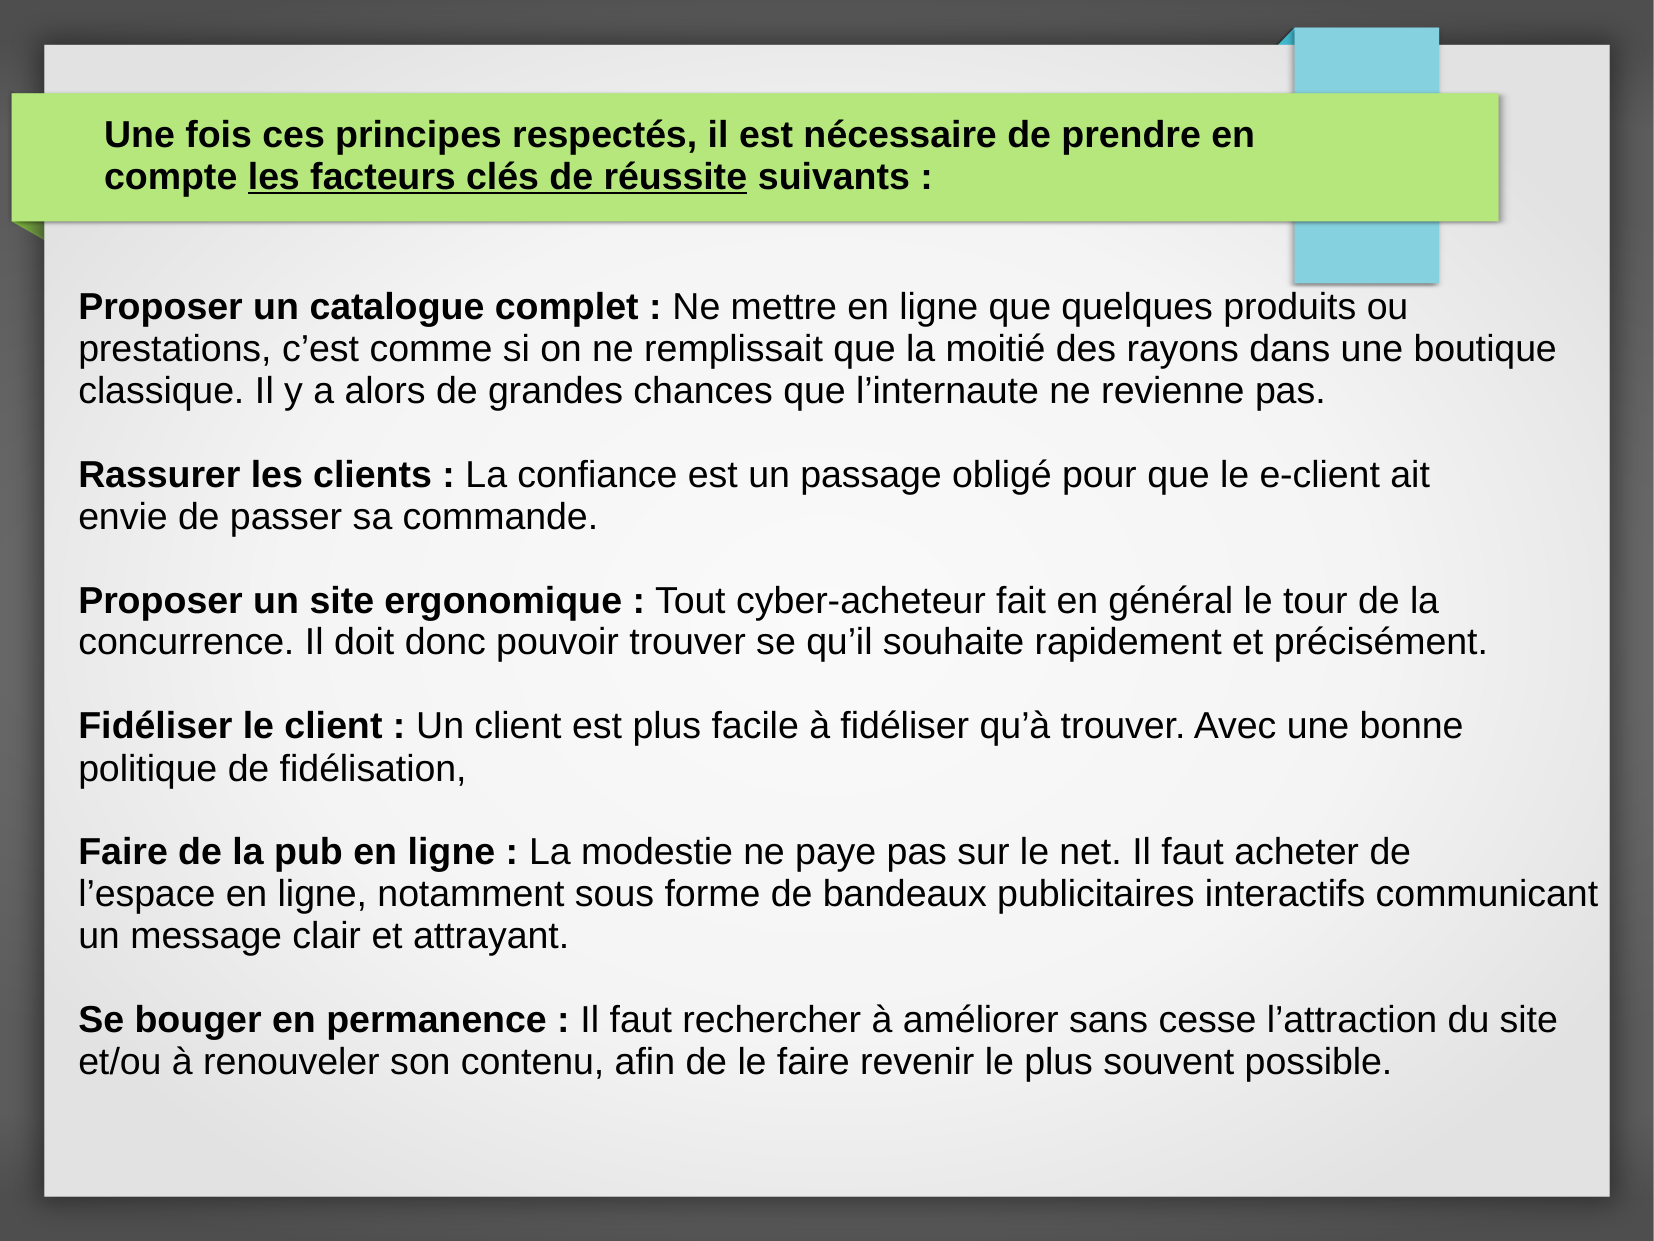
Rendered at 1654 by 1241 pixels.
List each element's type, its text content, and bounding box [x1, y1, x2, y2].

text_box Proposer un catalogue complet : Ne mettre en ligne que quelques produits ou prestations, c’est comme si on ne remplissait que la moitié des rayons dans une boutique classique. Il y a alors de grandes chances que l’internaute ne revienne pas. Rassurer les clients : La confiance est un passage obligé pour que le e-client ait envie de passer sa commande. Proposer un site ergonomique : Tout cyber-acheteur fait en général le tour de la concurrence. Il doit donc pouvoir trouver se qu’il souhaite rapidement et précisément. Fidéliser le client : Un client est plus facile à fidéliser qu’à trouver. Avec une bonne politique de fidélisation, Faire de la pub en ligne : La modestie ne paye pas sur le net. Il faut acheter de l’espace en ligne, notamment sous forme de bandeaux publicitaires interactifs communicant un message clair et attrayant. Se bouger en permanence : Il faut rechercher à améliorer sans cesse l’attraction du site et/ou à renouveler son contenu, afin de le faire revenir le plus souvent possible. [63, 277, 1645, 1133]
picture [0, 0, 1654, 1241]
text_box Une fois ces principes respectés, il est nécessaire de prendre en compte les facteurs clés de réussite suivants : [89, 106, 1382, 208]
